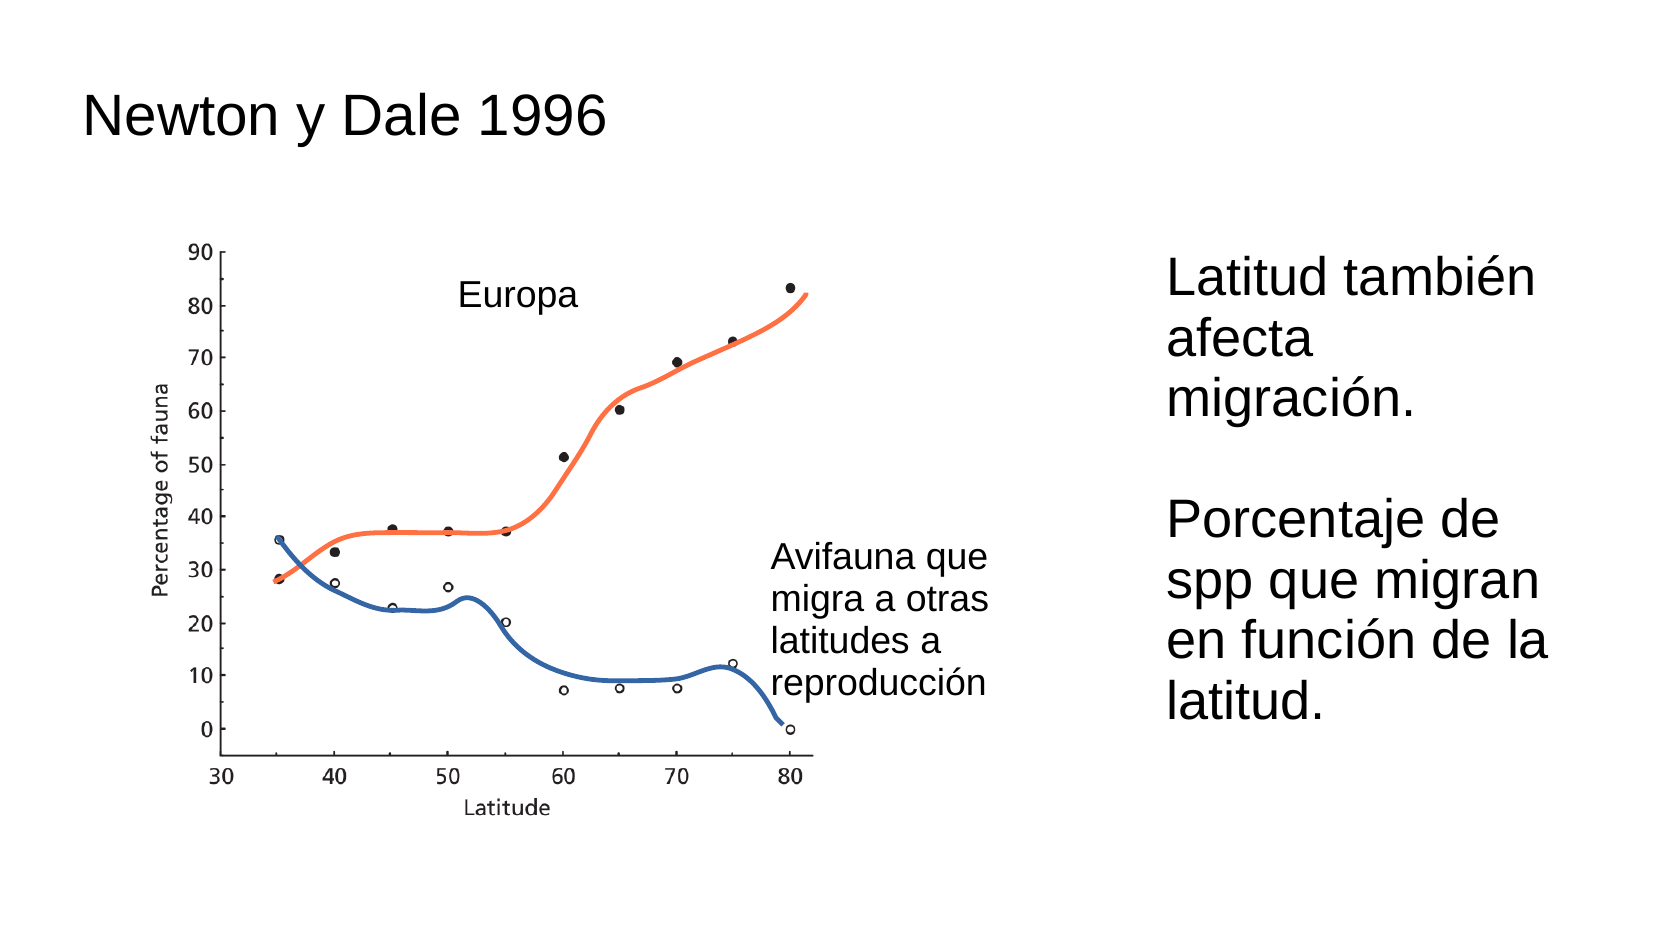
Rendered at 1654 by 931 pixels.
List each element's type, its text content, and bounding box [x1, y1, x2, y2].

text_box Europa [442, 265, 739, 323]
text_box Avifauna que migra a otras latitudes a reproducción [755, 527, 1052, 711]
picture [118, 206, 886, 827]
text_box Latitud también afecta migración. Porcentaje de spp que migran en función de la latitud. [1151, 239, 1565, 739]
title Newton y Dale 1996 [82, 37, 1571, 193]
